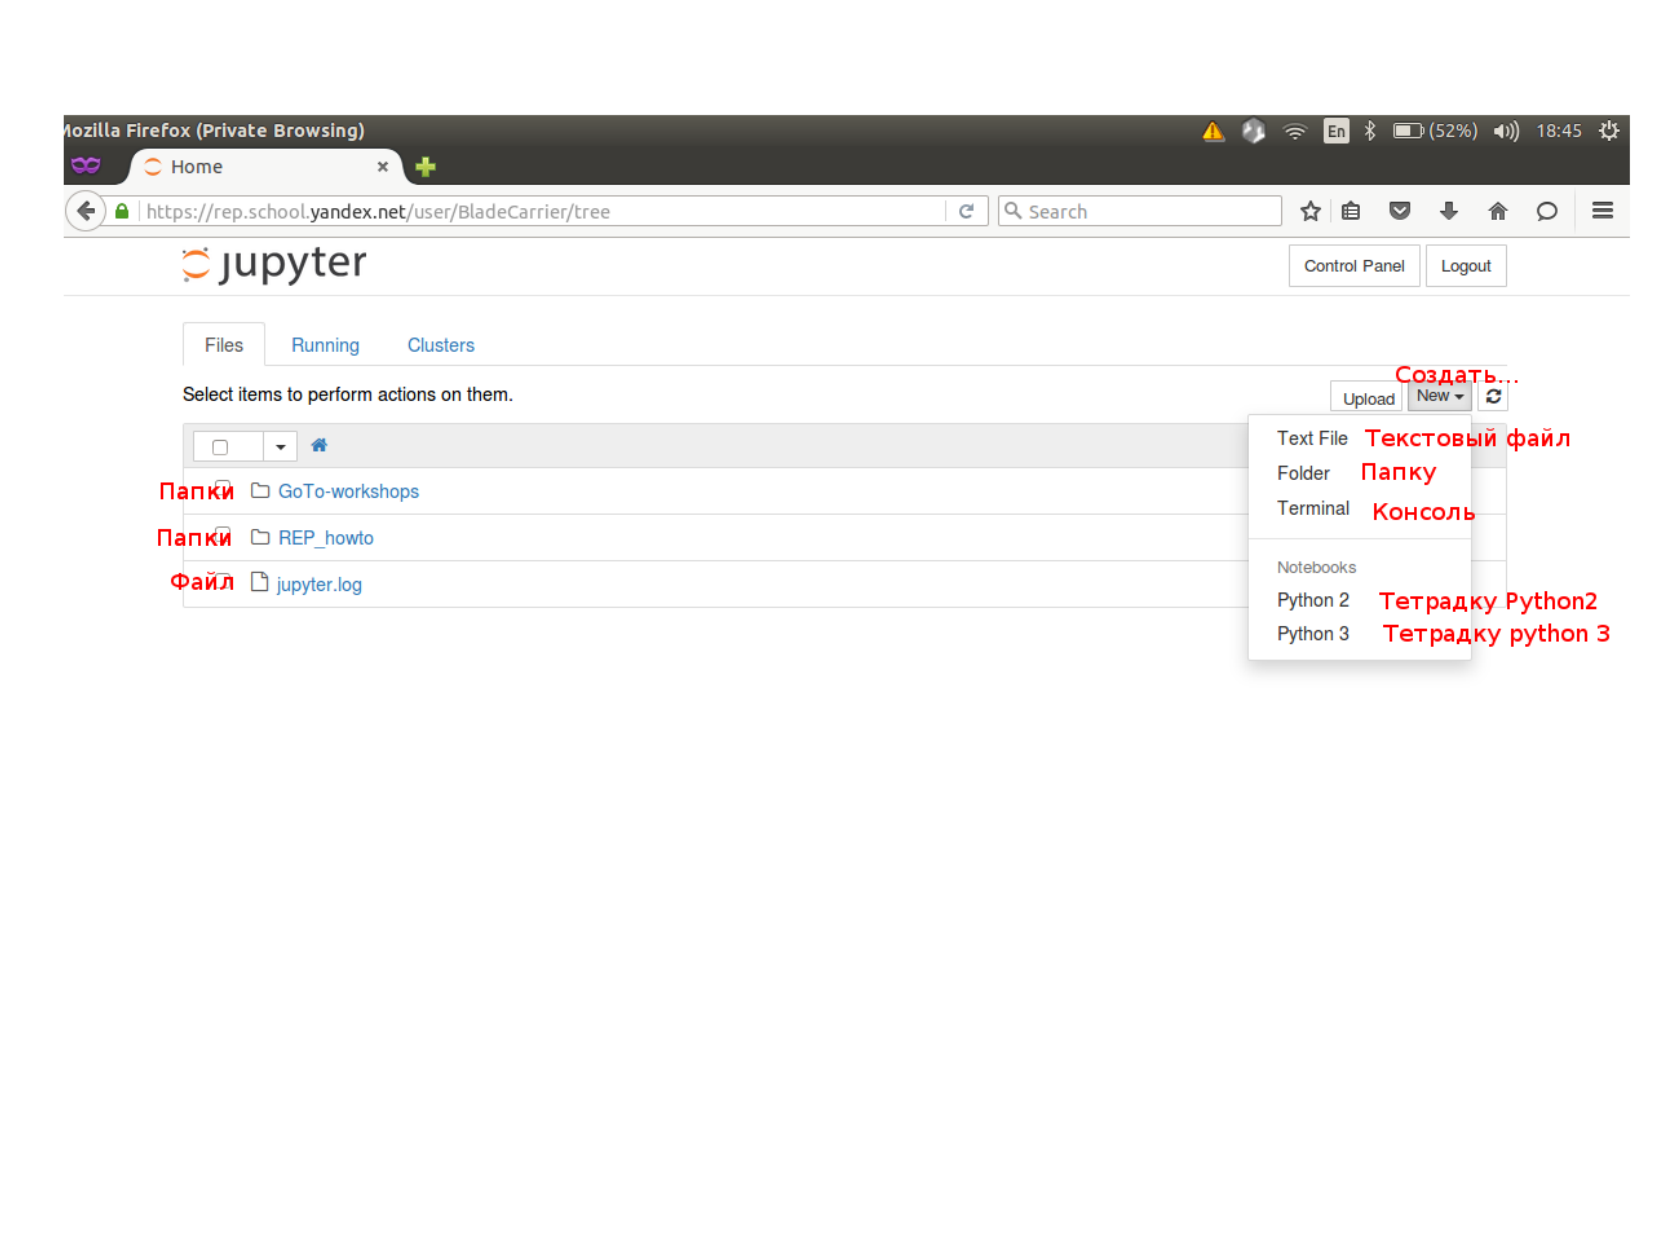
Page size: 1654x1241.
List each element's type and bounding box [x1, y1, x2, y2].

picture [20, 110, 1654, 1145]
